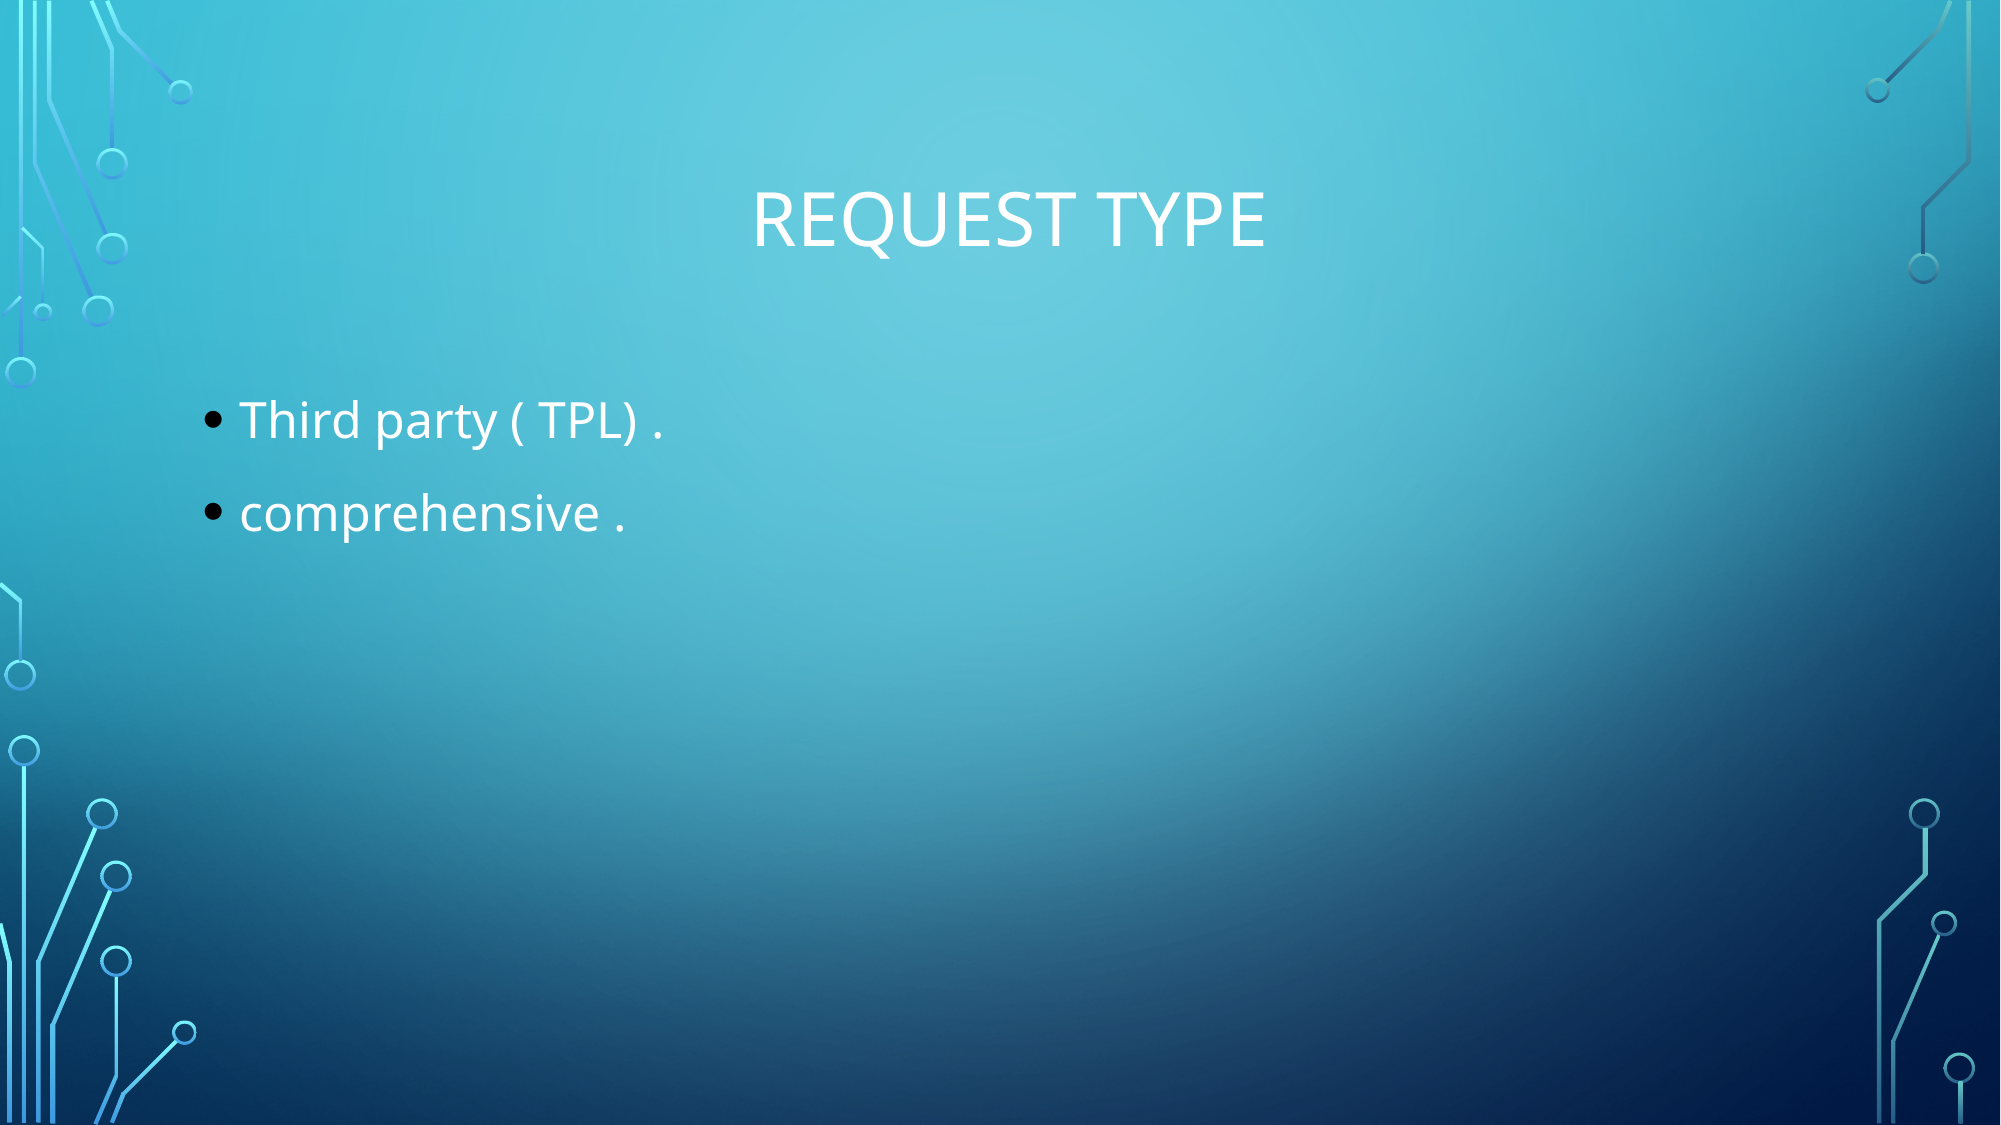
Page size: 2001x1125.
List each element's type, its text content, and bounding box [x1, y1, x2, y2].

list Third party ( TPL) . comprehensive . [187, 369, 1813, 951]
title request type [187, 101, 1813, 344]
